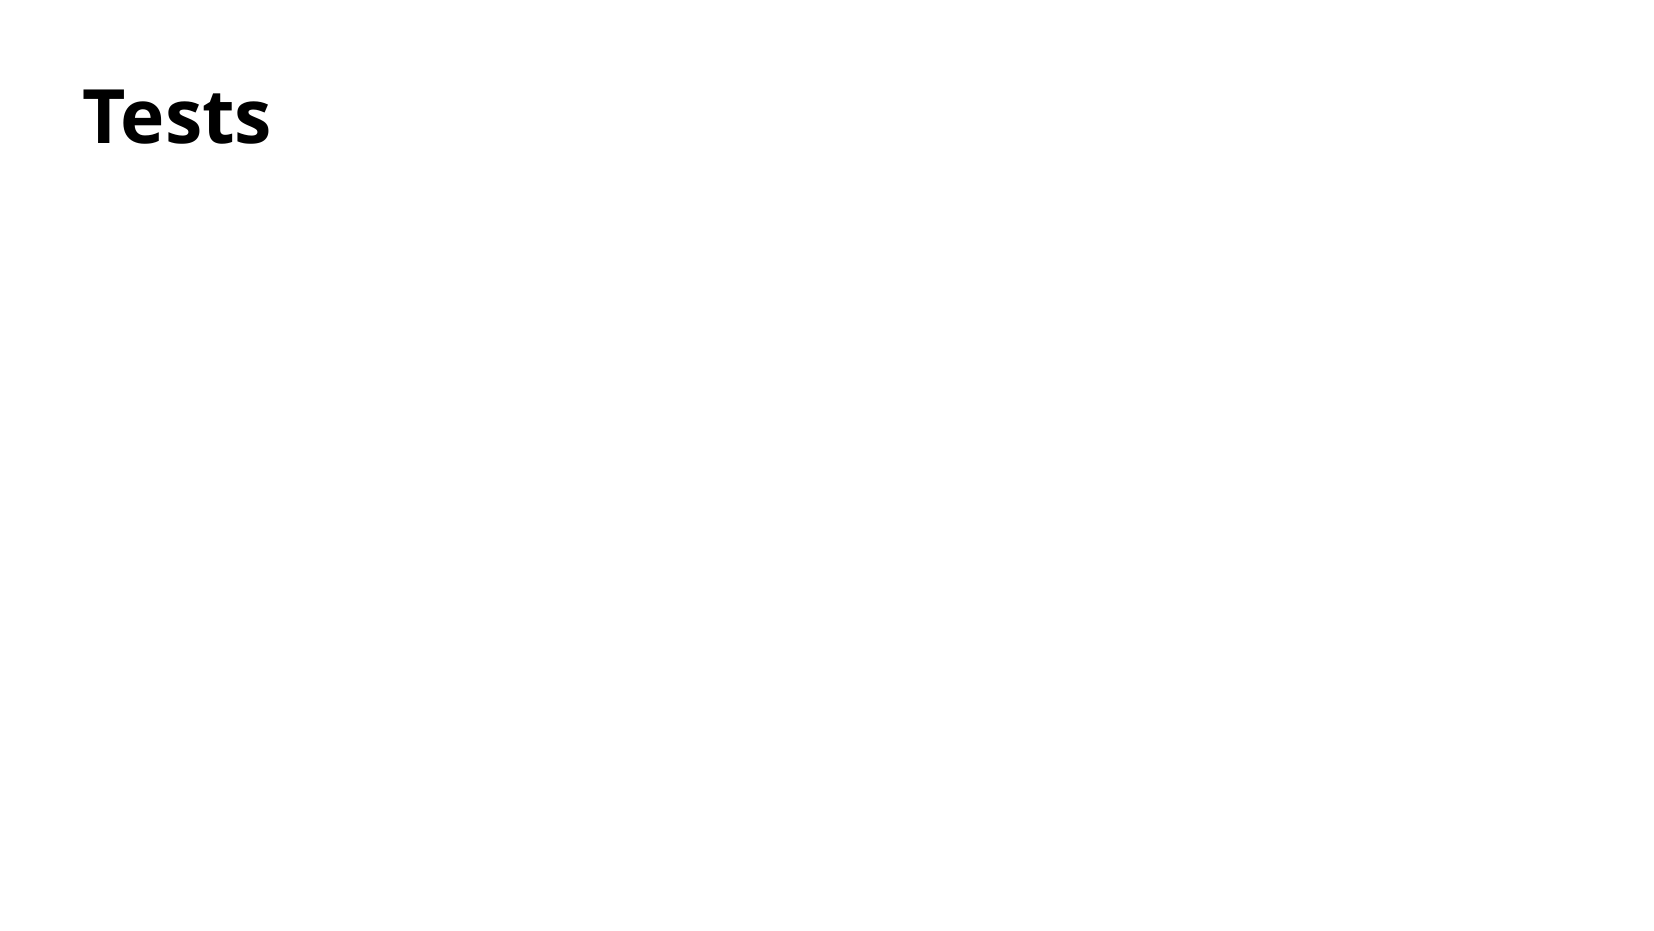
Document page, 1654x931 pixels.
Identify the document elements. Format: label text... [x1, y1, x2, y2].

title Tests [82, 37, 1571, 193]
